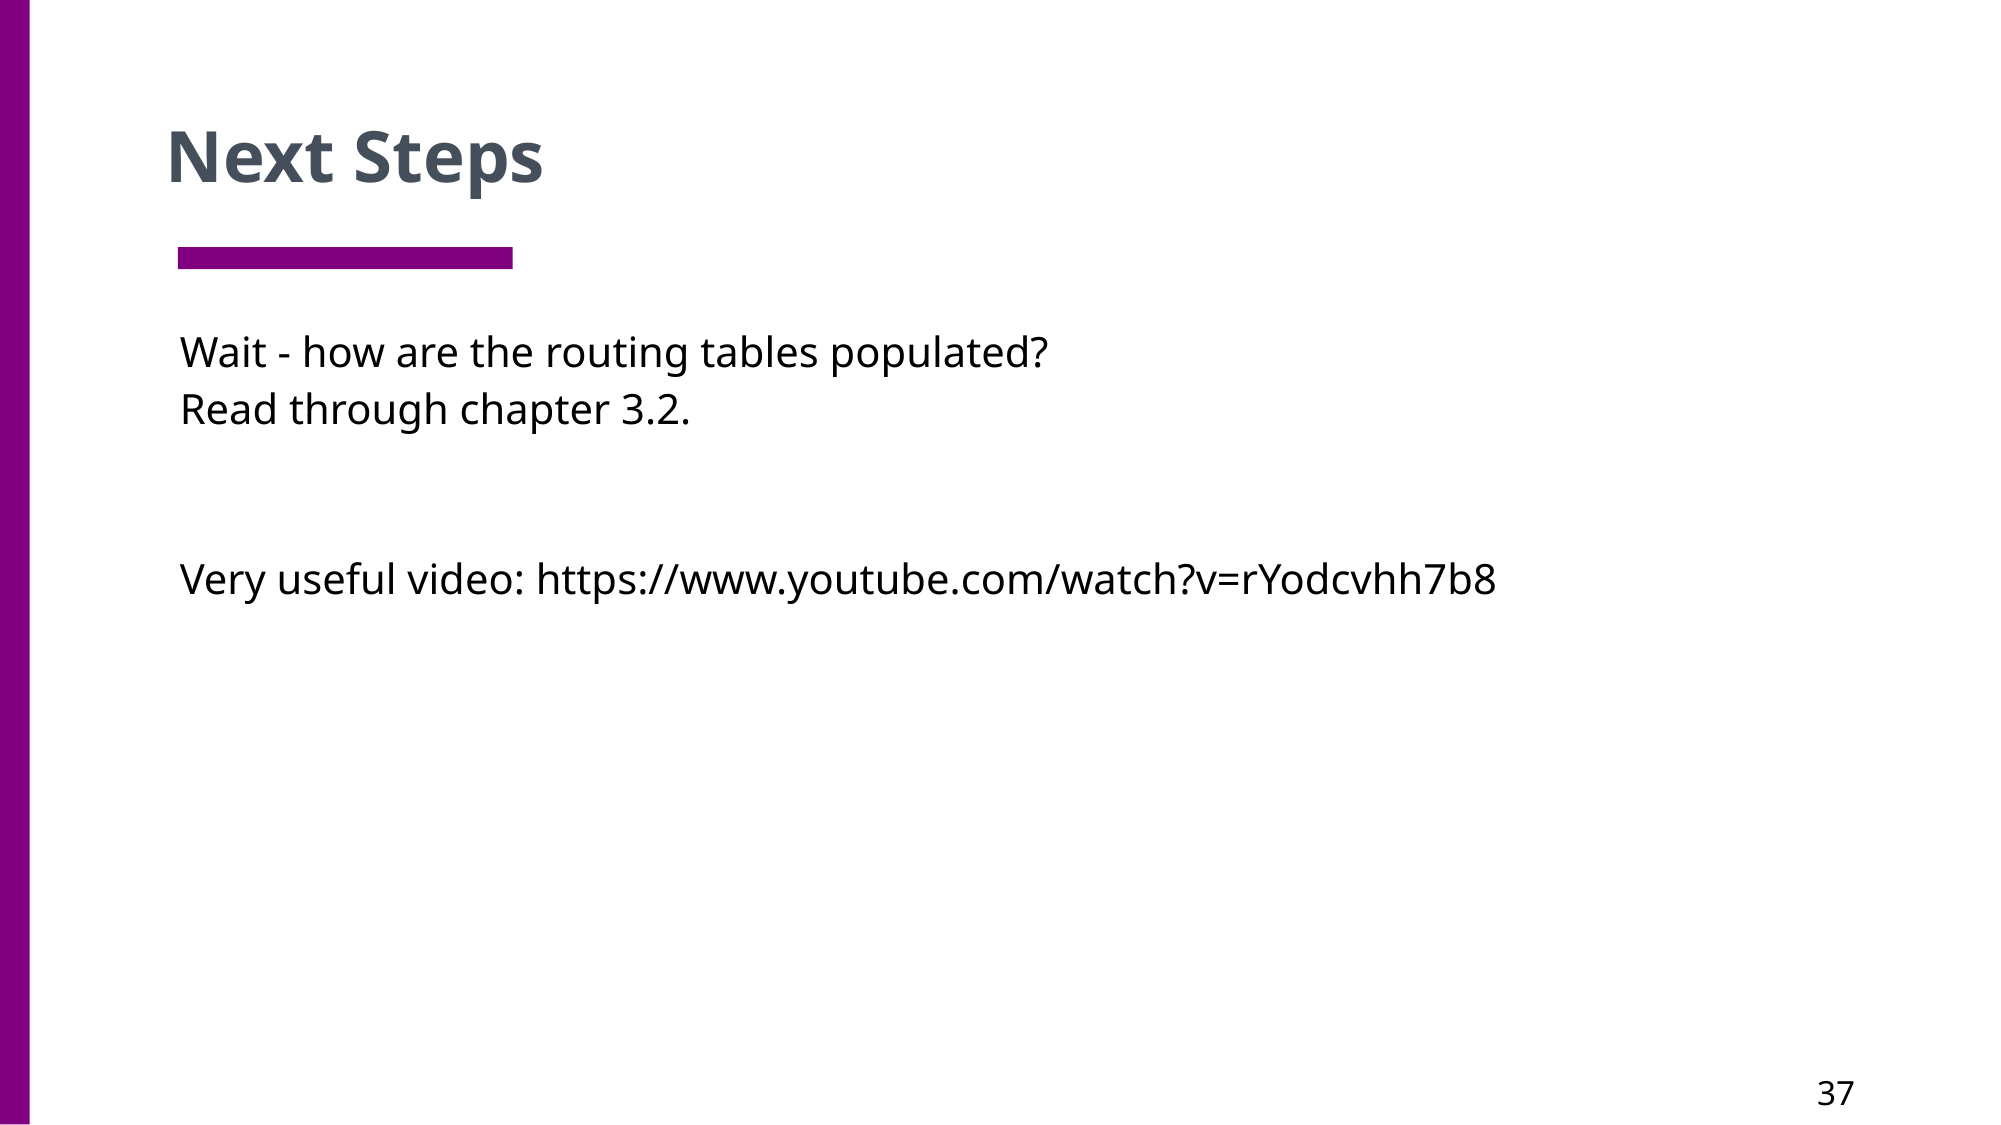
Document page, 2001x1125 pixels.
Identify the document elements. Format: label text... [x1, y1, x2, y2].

text_box Next Steps [151, 0, 1849, 212]
text_box Wait - how are the routing tables populated? Read through chapter 3.2. Very useful video: https://www.youtube.com/watch?v=rYodcvhh7b8 [165, 314, 1834, 585]
